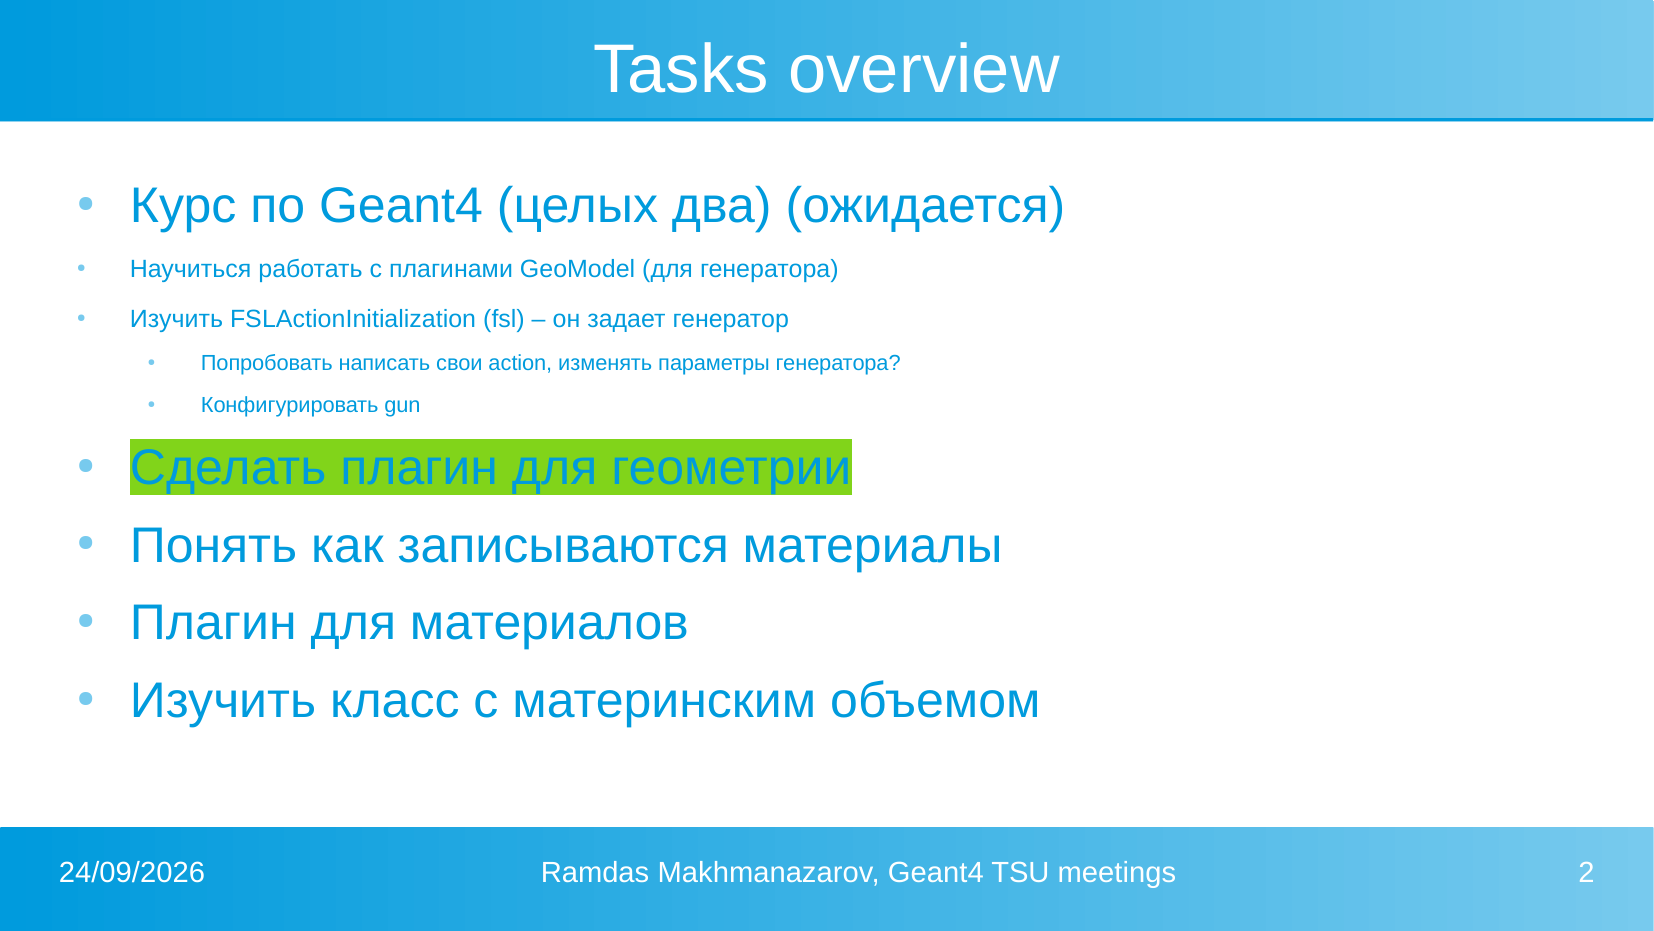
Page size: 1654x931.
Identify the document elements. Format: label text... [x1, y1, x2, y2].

list Курс по Geant4 (целых два) (ожидается) Научиться работать с плагинами GeoModel (для генератора) Изучить FSLActionInitialization (fsl) – он задает генератор Попробовать написать свои action, изменять параметры генератора? Конфигурировать gun Сделать плагин для геометрии Понять как записываются материалы Плагин для материалов Изучить класс с материнским объемом [59, 177, 1595, 768]
title Tasks overview [59, 29, 1595, 108]
